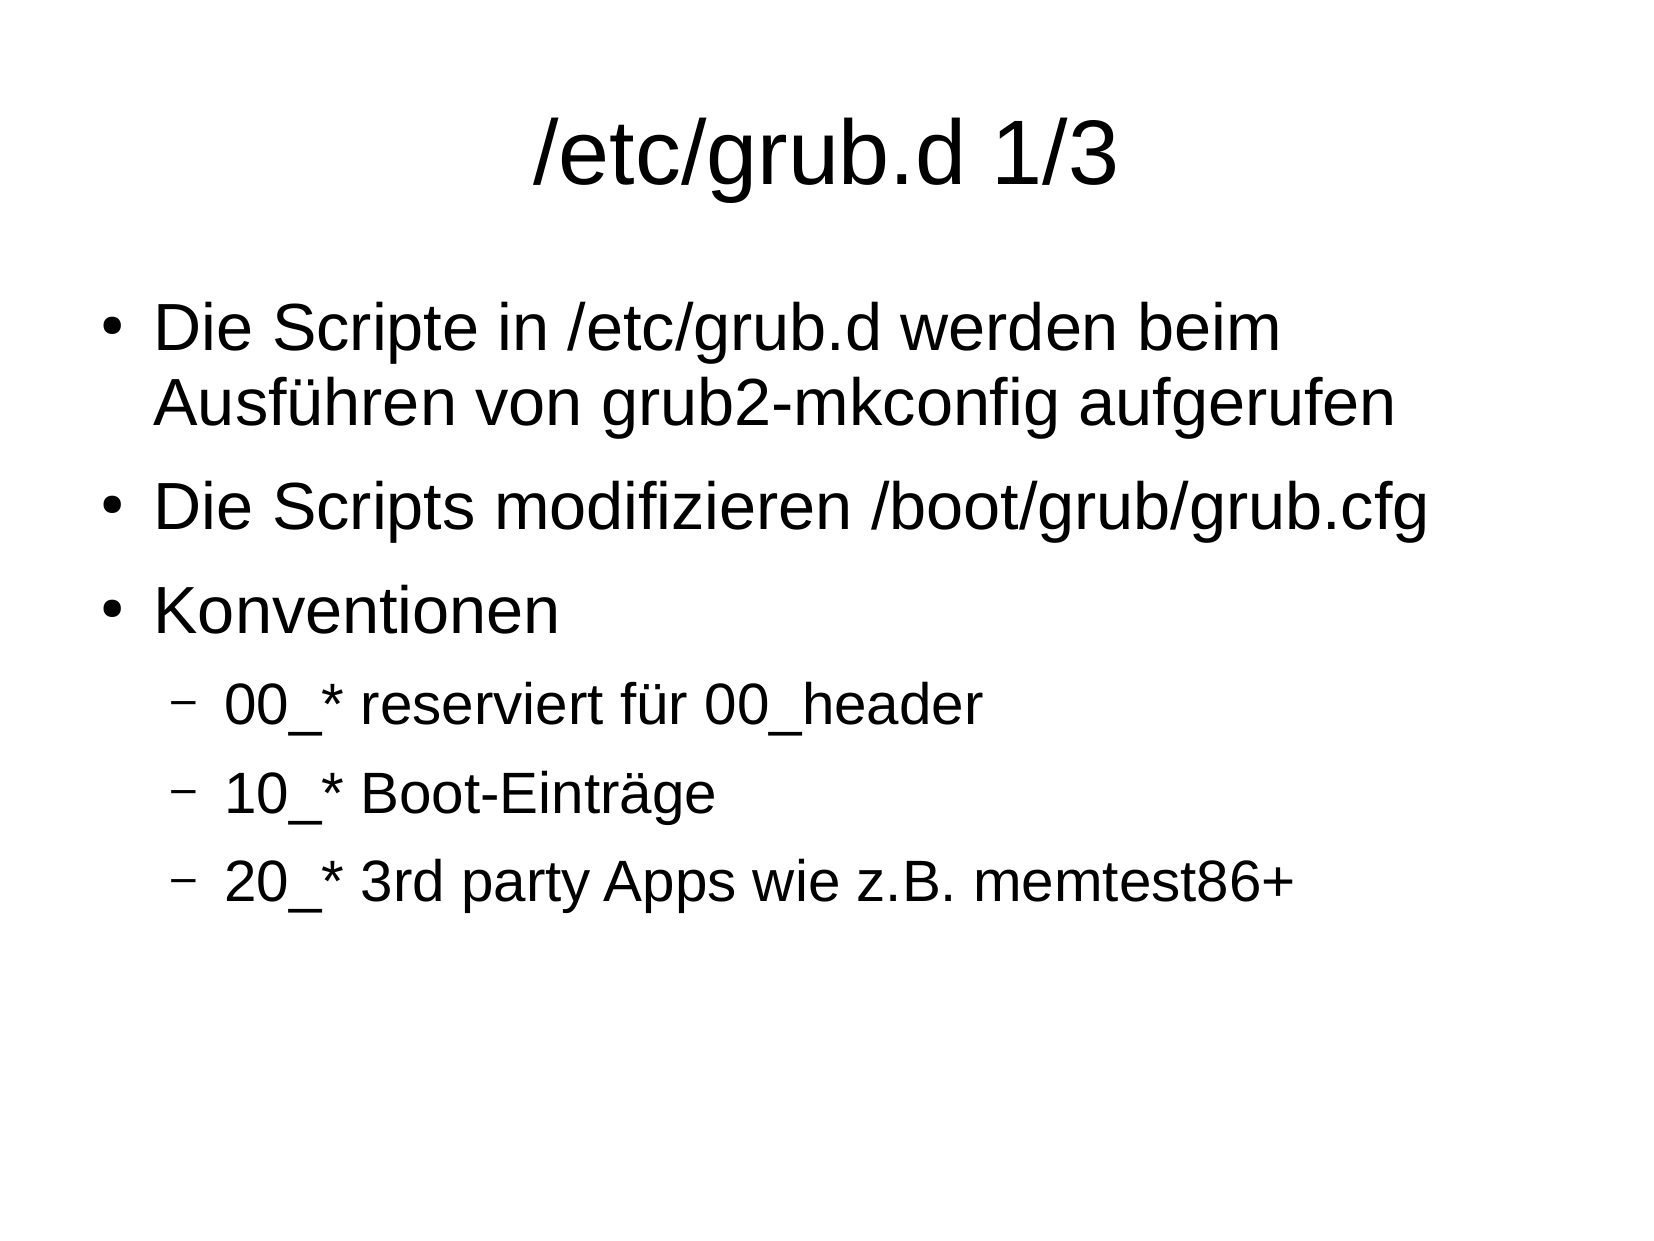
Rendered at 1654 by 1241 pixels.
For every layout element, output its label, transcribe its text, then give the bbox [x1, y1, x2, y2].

list Die Scripte in /etc/grub.d werden beim Ausführen von grub2-mkconfig aufgerufen Die Scripts modifizieren /boot/grub/grub.cfg Konventionen 00_* reserviert für 00_header 10_* Boot-Einträge 20_* 3rd party Apps wie z.B. memtest86+ [82, 290, 1571, 1010]
title /etc/grub.d 1/3 [82, 49, 1571, 257]
